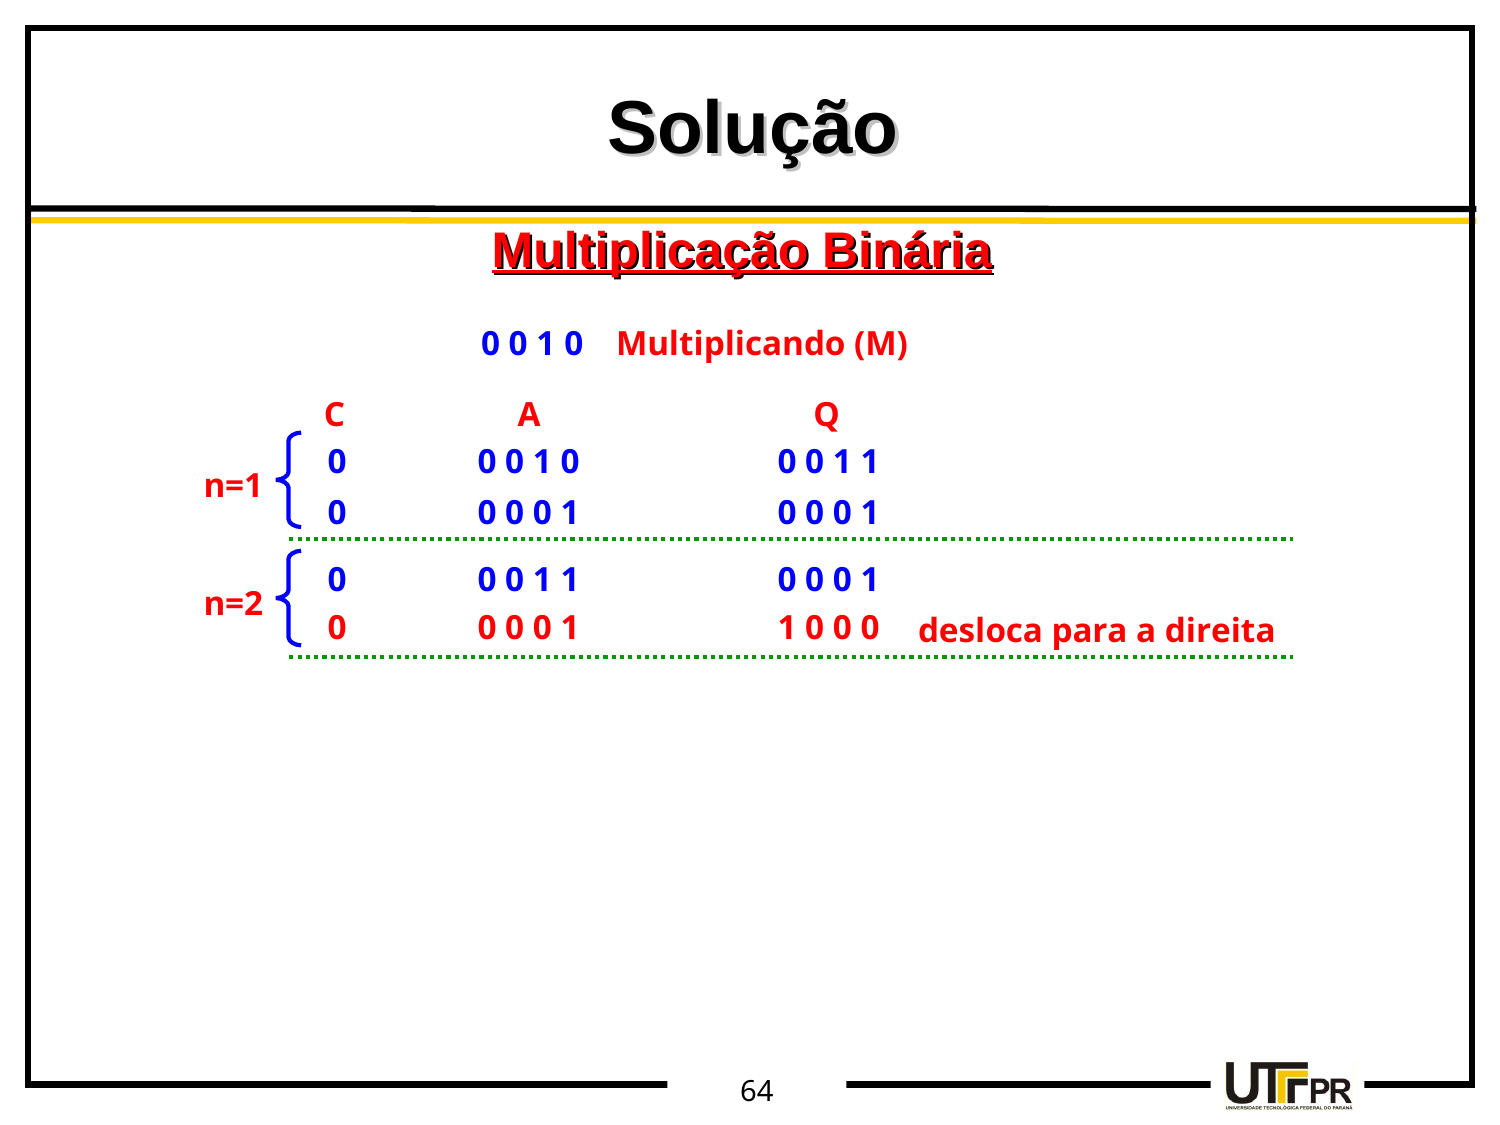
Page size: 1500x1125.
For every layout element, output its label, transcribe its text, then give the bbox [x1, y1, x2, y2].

text_box 0 0 0 1 0 0 0 1 1 [312, 432, 895, 483]
text_box n=2 [188, 574, 279, 630]
text_box 0 0 0 1 1 0 0 0 1 [312, 550, 895, 598]
text_box Q [798, 385, 855, 432]
text_box A [502, 385, 556, 432]
list Multiplicação Binária [64, 220, 1419, 990]
text_box 0 0 1 0 [466, 314, 599, 370]
text_box desloca para a direita [903, 601, 1292, 658]
text_box n=1 [188, 456, 279, 512]
text_box Multiplicando (M) [601, 314, 924, 370]
picture [1225, 1062, 1353, 1110]
text_box 0 0 0 0 1 1 0 0 0 [312, 598, 895, 654]
text_box Q [820, 406, 832, 422]
title Solução [29, 85, 1477, 180]
text_box 0 0 0 0 1 0 0 0 1 [312, 483, 895, 539]
text_box C [309, 385, 361, 441]
